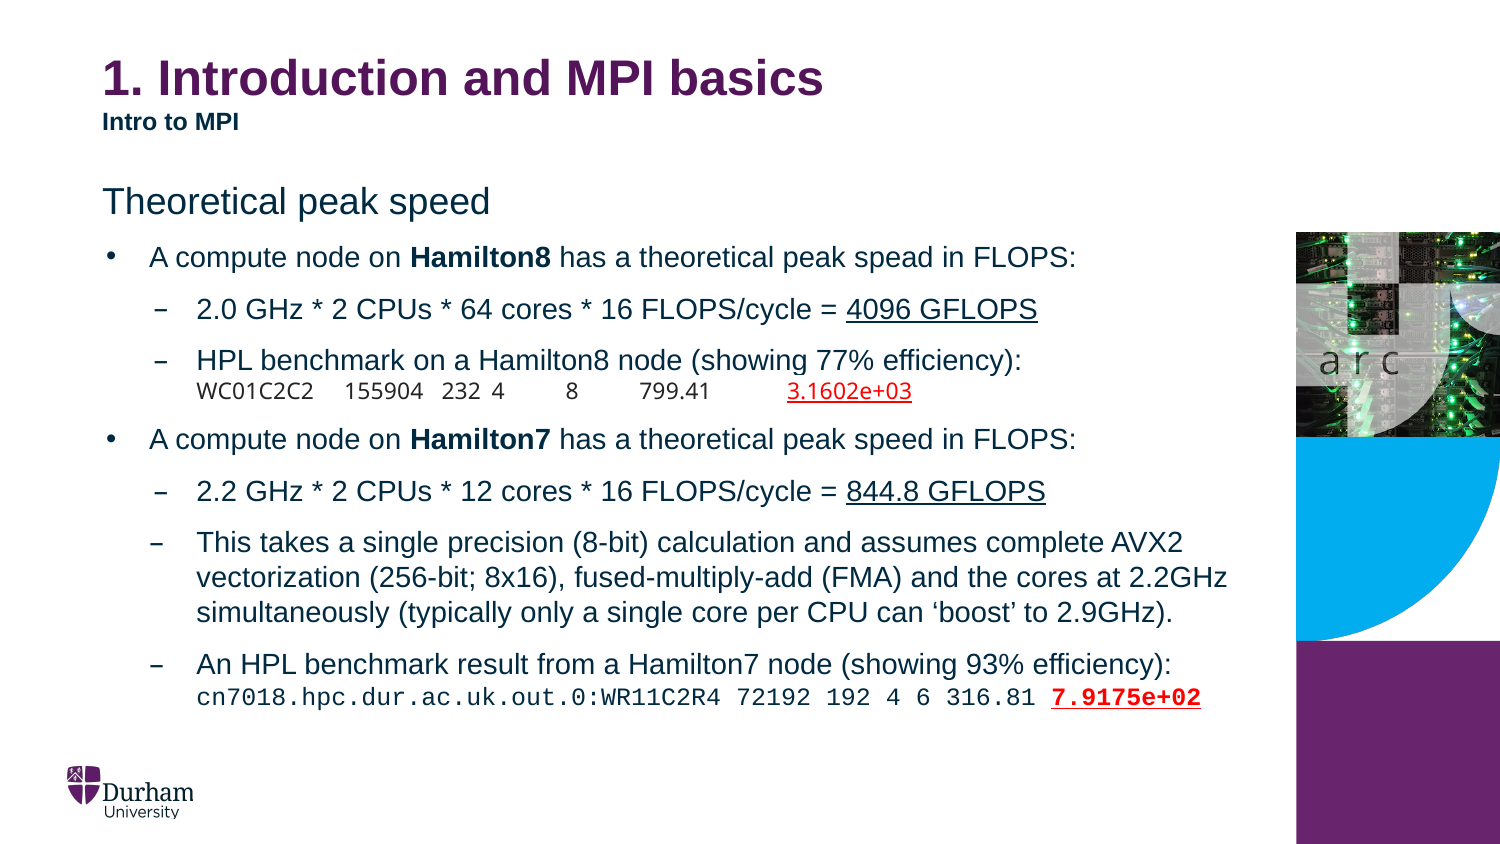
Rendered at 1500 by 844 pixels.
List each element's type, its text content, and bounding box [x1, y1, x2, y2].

list Theoretical peak speed A compute node on Hamilton8 has a theoretical peak spead in FLOPS: 2.0 GHz * 2 CPUs * 64 cores * 16 FLOPS/cycle = 4096 GFLOPS HPL benchmark on a Hamilton8 node (showing 77% efficiency): WC01C2C2 155904 232 4 8 799.41 3.1602e+03 A compute node on Hamilton7 has a theoretical peak speed in FLOPS: 2.2 GHz * 2 CPUs * 12 cores * 16 FLOPS/cycle = 844.8 GFLOPS This takes a single precision (8-bit) calculation and assumes complete AVX2 vectorization (256-bit; 8x16), fused-multiply-add (FMA) and the cores at 2.2GHz simultaneously (typically only a single core per CPU can ‘boost’ to 2.9GHz). An HPL benchmark result from a Hamilton7 node (showing 93% efficiency): cn7018.hpc.dur.ac.uk.out.0:WR11C2R4 72192 192 4 6 316.81 7.9175e+02 [101, 176, 1297, 827]
title 1. Introduction and MPI basics Intro to MPI [101, 45, 1399, 187]
picture [67, 766, 101, 819]
picture [1296, 232, 1500, 436]
picture [1332, 467, 1500, 640]
text_box [1296, 640, 1500, 844]
